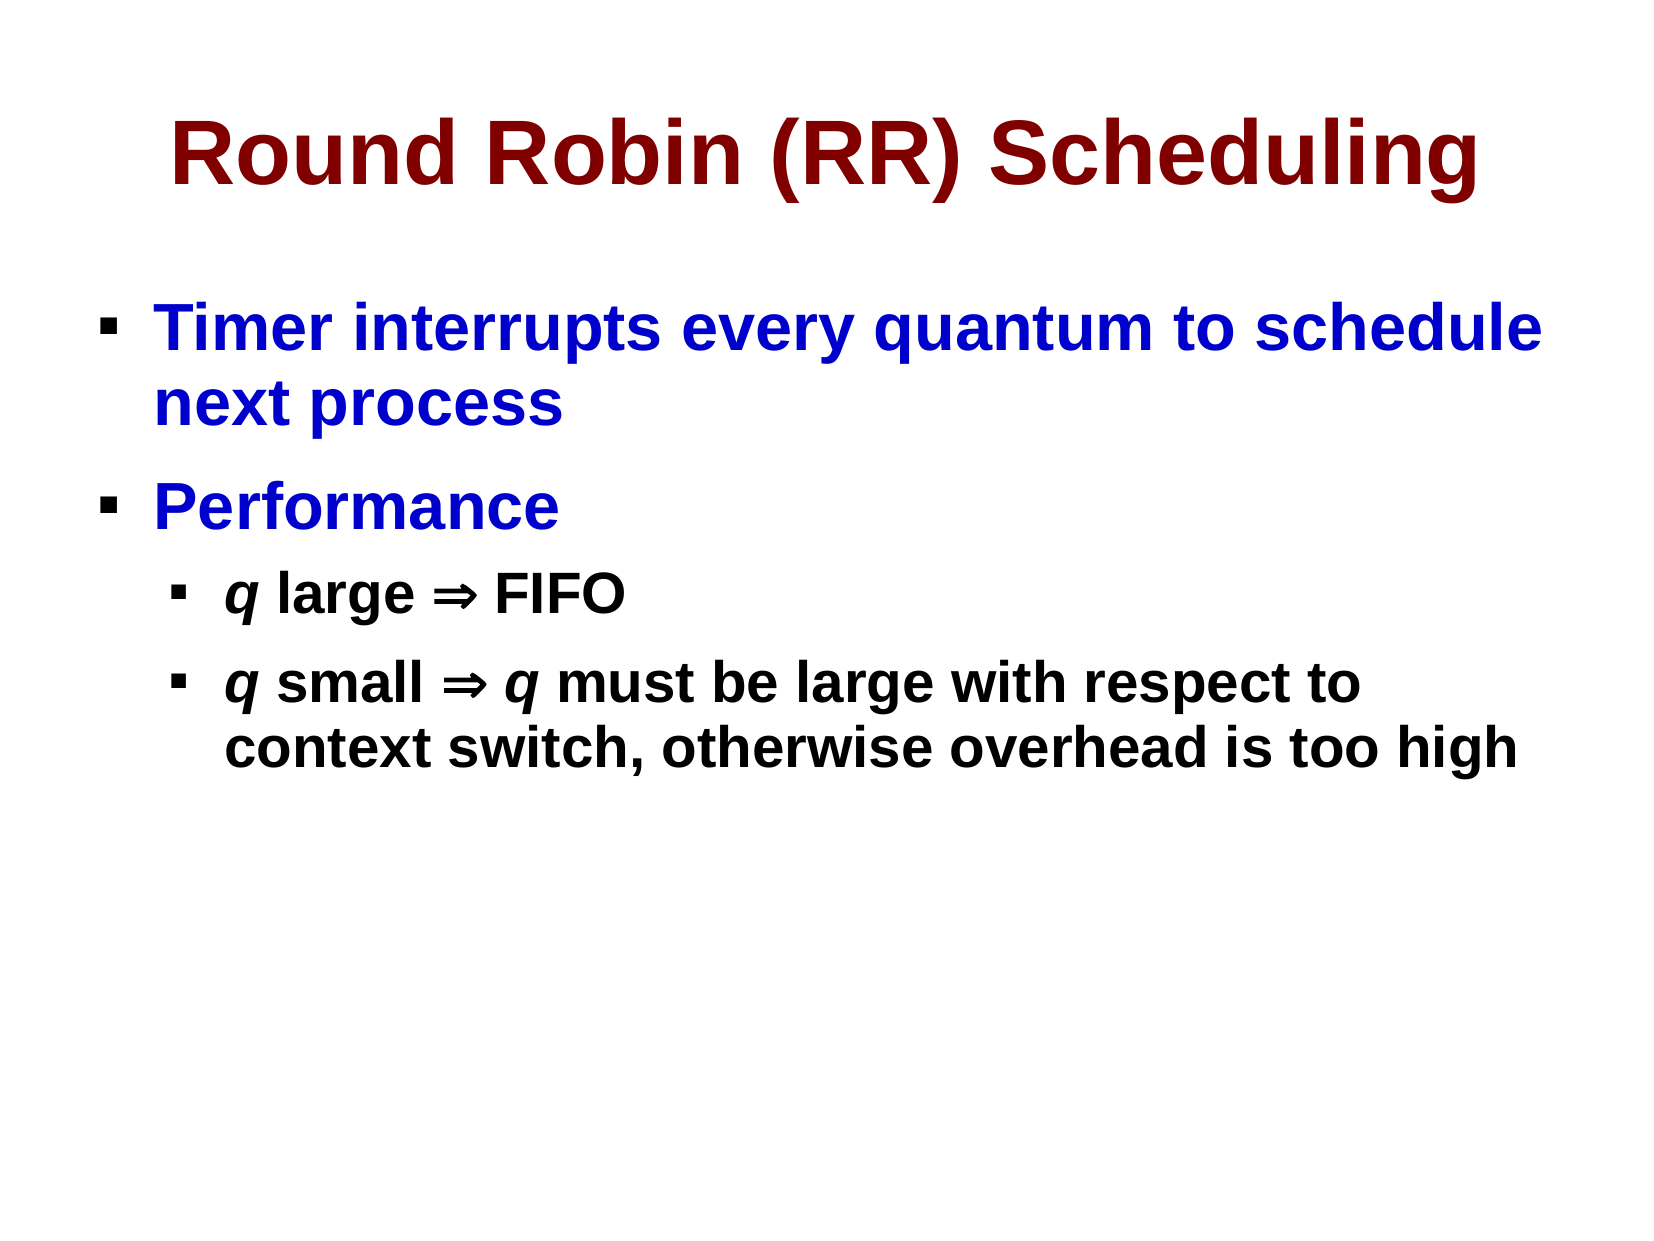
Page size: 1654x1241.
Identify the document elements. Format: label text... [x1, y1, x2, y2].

list Timer interrupts every quantum to schedule next process Performance q large  FIFO q small  q must be large with respect to context switch, otherwise overhead is too high [82, 290, 1571, 1010]
title Round Robin (RR) Scheduling [82, 49, 1571, 257]
